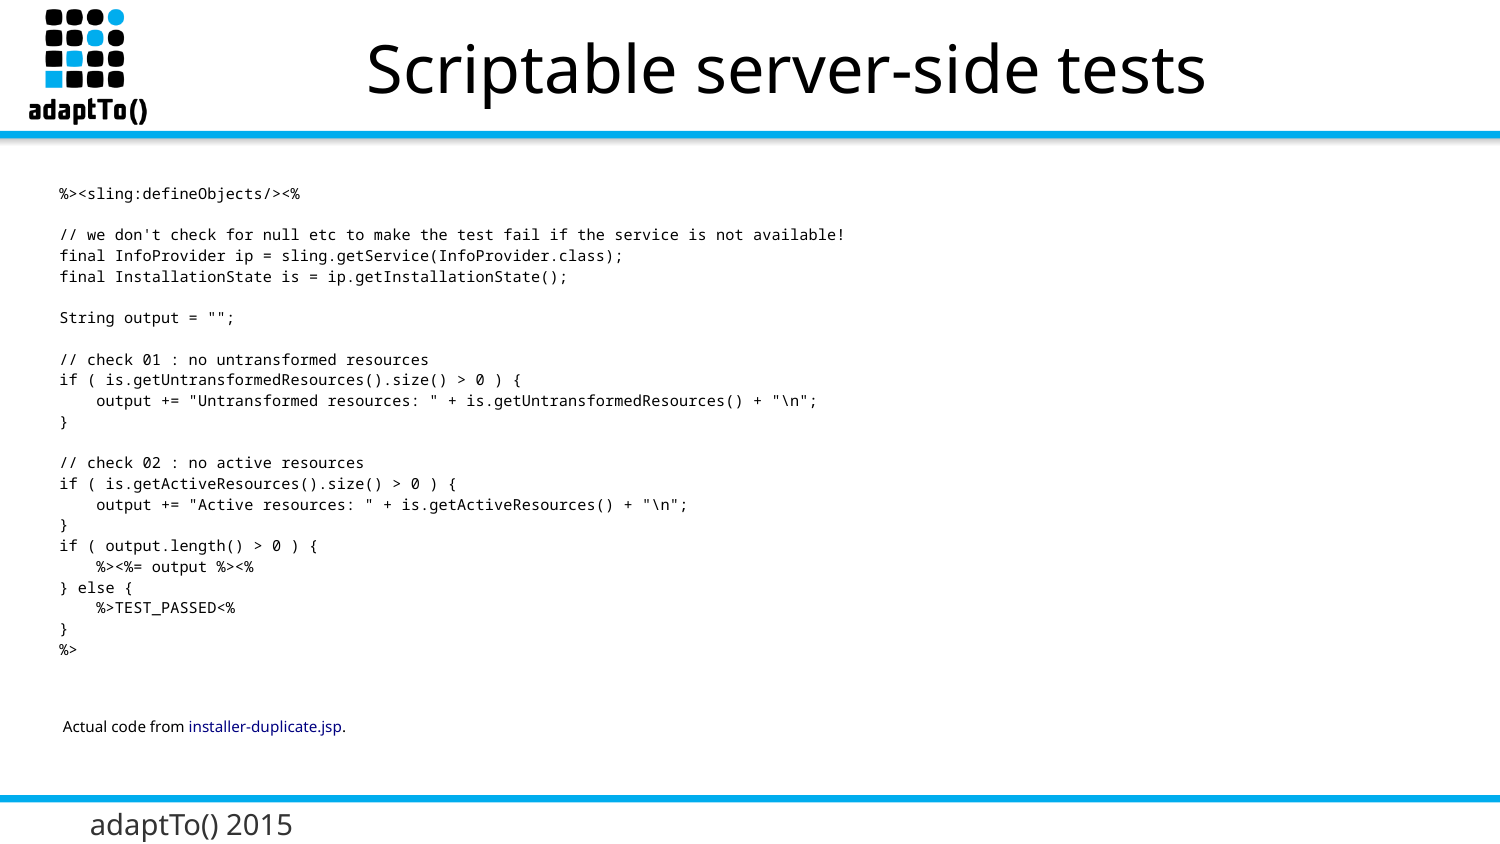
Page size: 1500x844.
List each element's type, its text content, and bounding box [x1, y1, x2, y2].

title Scriptable server-side tests [150, 15, 1425, 121]
picture [27, 6, 148, 126]
list %><sling:defineObjects/><% // we don't check for null etc to make the test fail if the service is not available! final InfoProvider ip = sling.getService(InfoProvider.class); final InstallationState is = ip.getInstallationState(); String output = ""; // check 01 : no untransformed resources if ( is.getUntransformedResources().size() > 0 ) { output += "Untransformed resources: " + is.getUntransformedResources() + "\n"; } // check 02 : no active resources if ( is.getActiveResources().size() > 0 ) { output += "Active resources: " + is.getActiveResources() + "\n"; } if ( output.length() > 0 ) { %><%= output %><% } else { %>TEST_PASSED<% } %> Actual code from installer-duplicate.jsp. [52, 183, 1447, 760]
